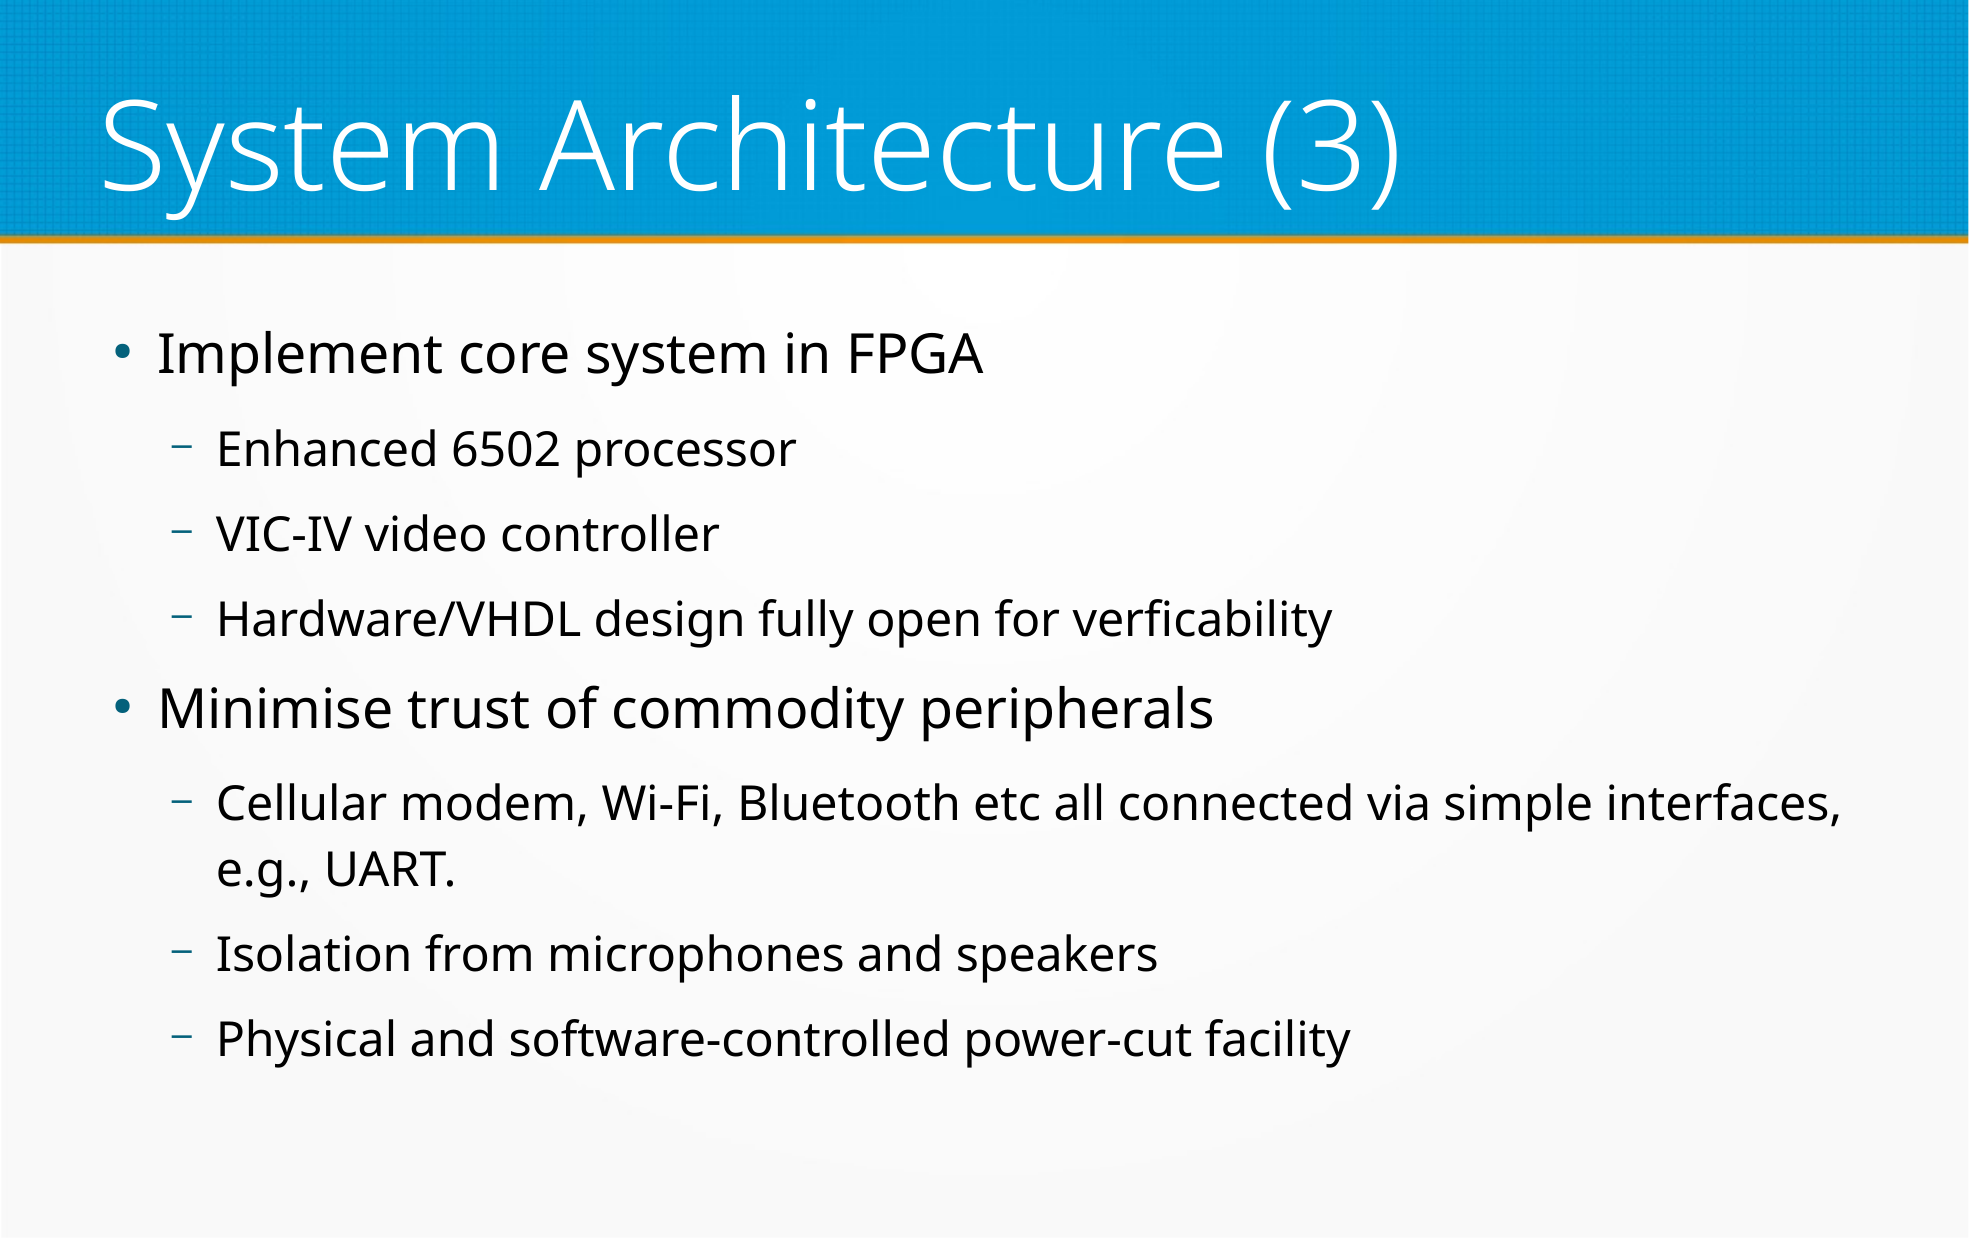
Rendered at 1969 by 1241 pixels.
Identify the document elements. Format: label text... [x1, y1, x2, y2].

title System Architecture (3) [98, 19, 1870, 227]
list Implement core system in FPGA Enhanced 6502 processor VIC-IV video controller Hardware/VHDL design fully open for verficability Minimise trust of commodity peripherals Cellular modem, Wi-Fi, Bluetooth etc all connected via simple interfaces, e.g., UART. Isolation from microphones and speakers Physical and software-controlled power-cut facility [98, 315, 1861, 1081]
picture [0, 233, 1969, 1241]
